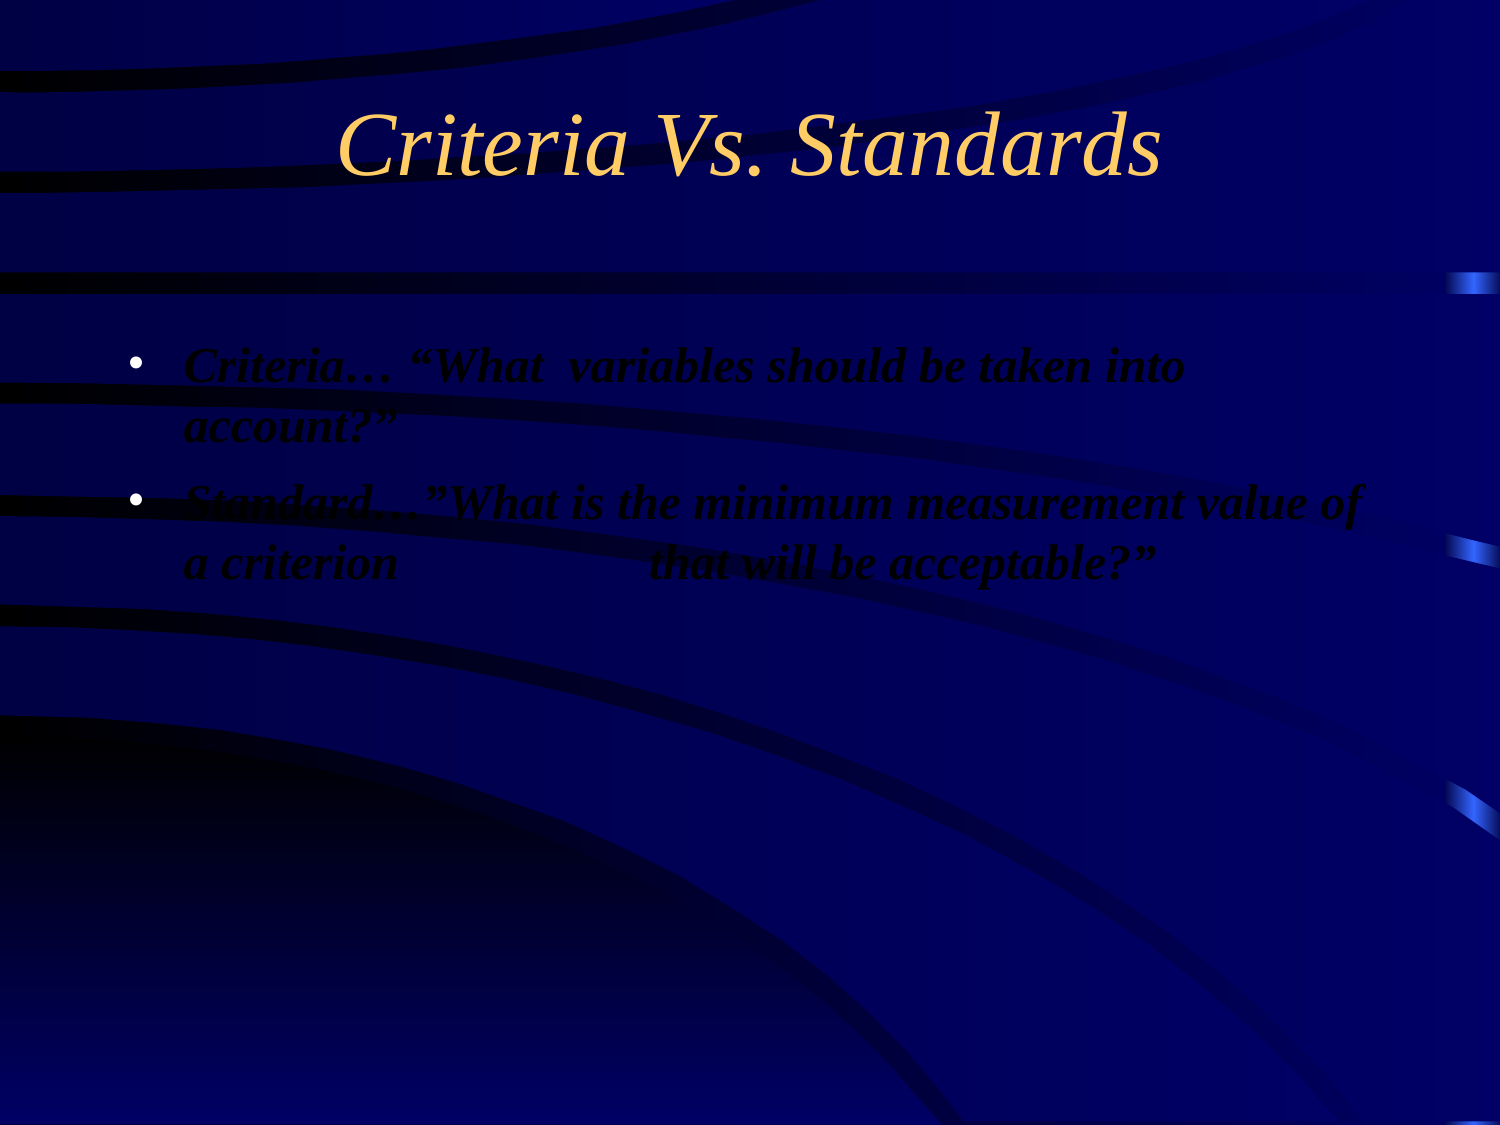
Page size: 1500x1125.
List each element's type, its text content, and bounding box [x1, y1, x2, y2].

list Criteria… “What variables should be taken into account?” Standard…”What is the minimum measurement value of a criterion that will be acceptable?” [112, 324, 1388, 1000]
title Criteria Vs. Standards [112, 99, 1388, 288]
